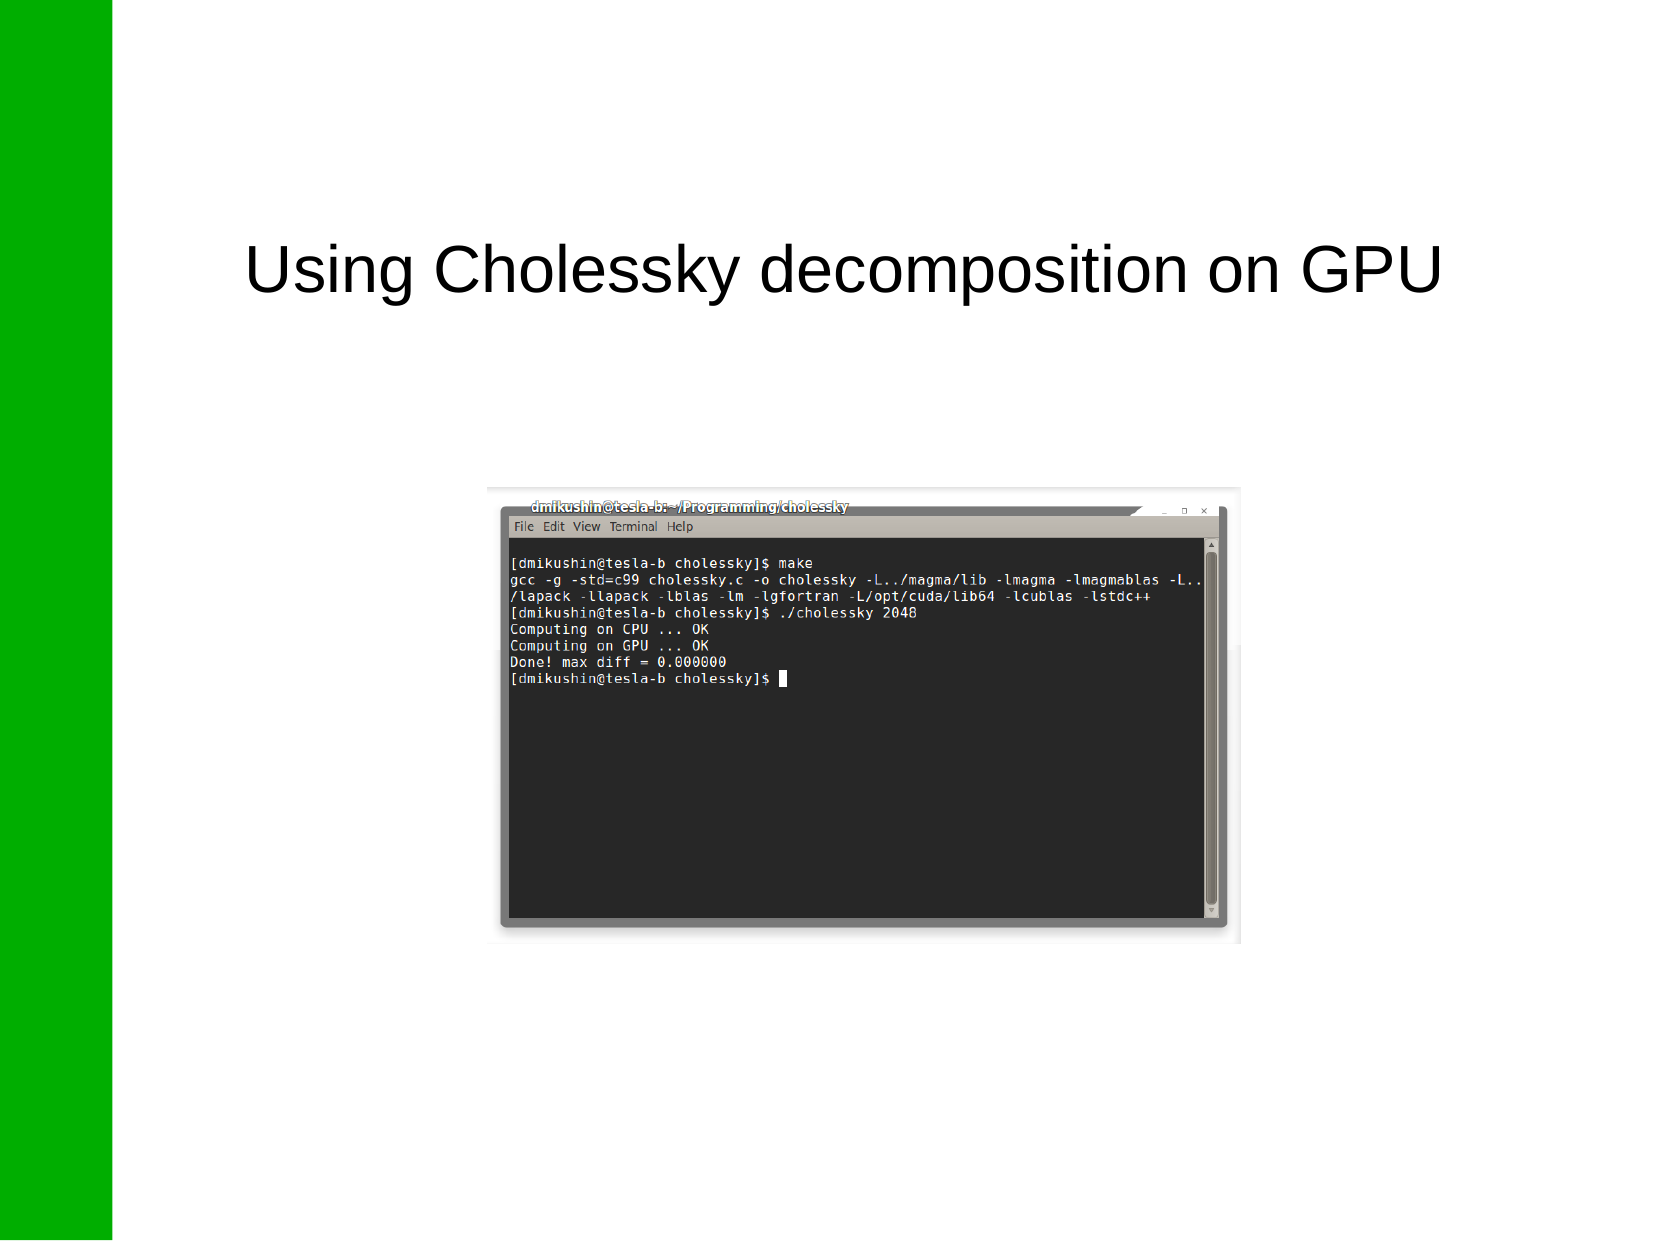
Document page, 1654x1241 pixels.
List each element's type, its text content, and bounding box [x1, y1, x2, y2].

picture [487, 487, 1241, 944]
text_box Using Cholessky decomposition on GPU [230, 225, 1464, 315]
text_box [0, 0, 113, 1241]
